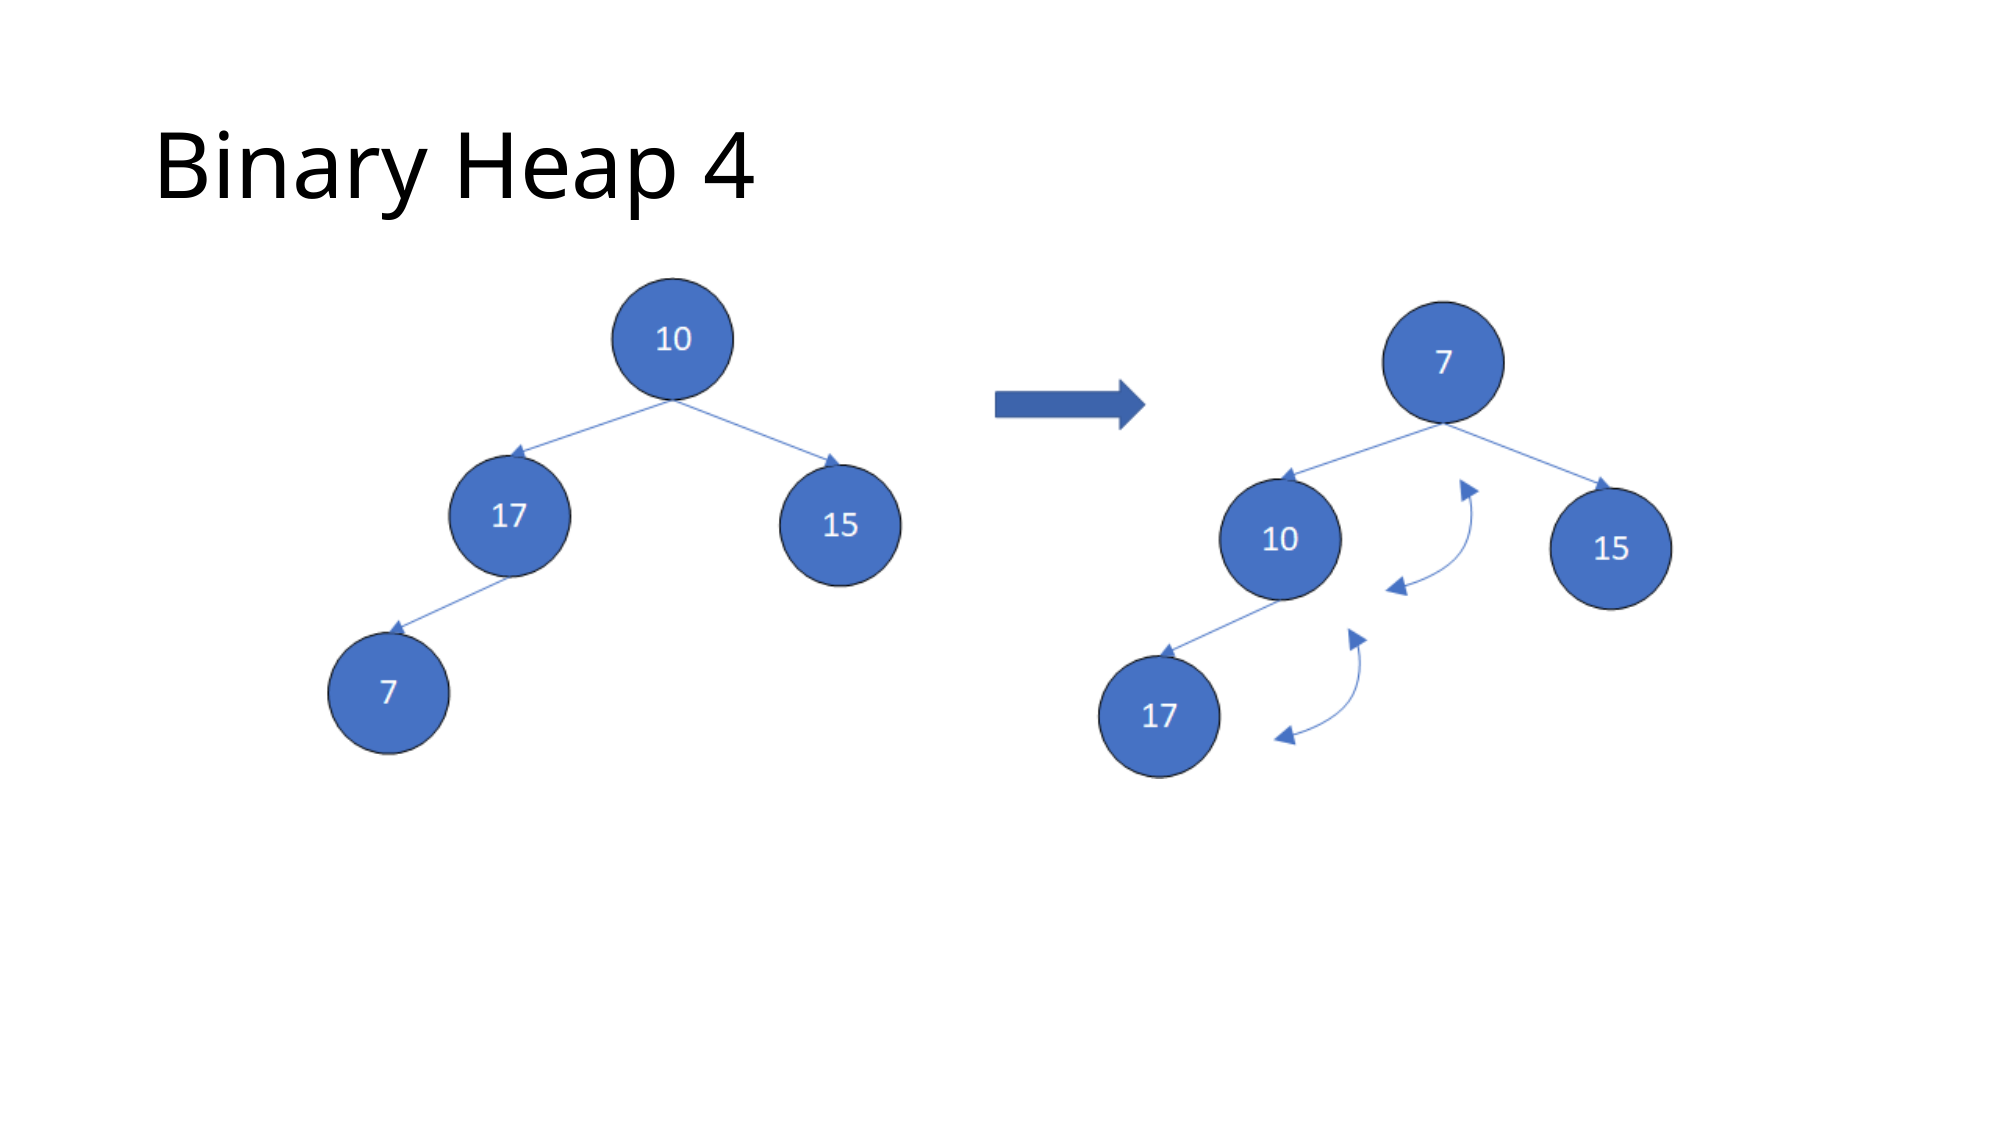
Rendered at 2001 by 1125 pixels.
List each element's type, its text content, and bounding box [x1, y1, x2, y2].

picture [323, 277, 1677, 779]
title Binary Heap 4 [137, 59, 1863, 278]
